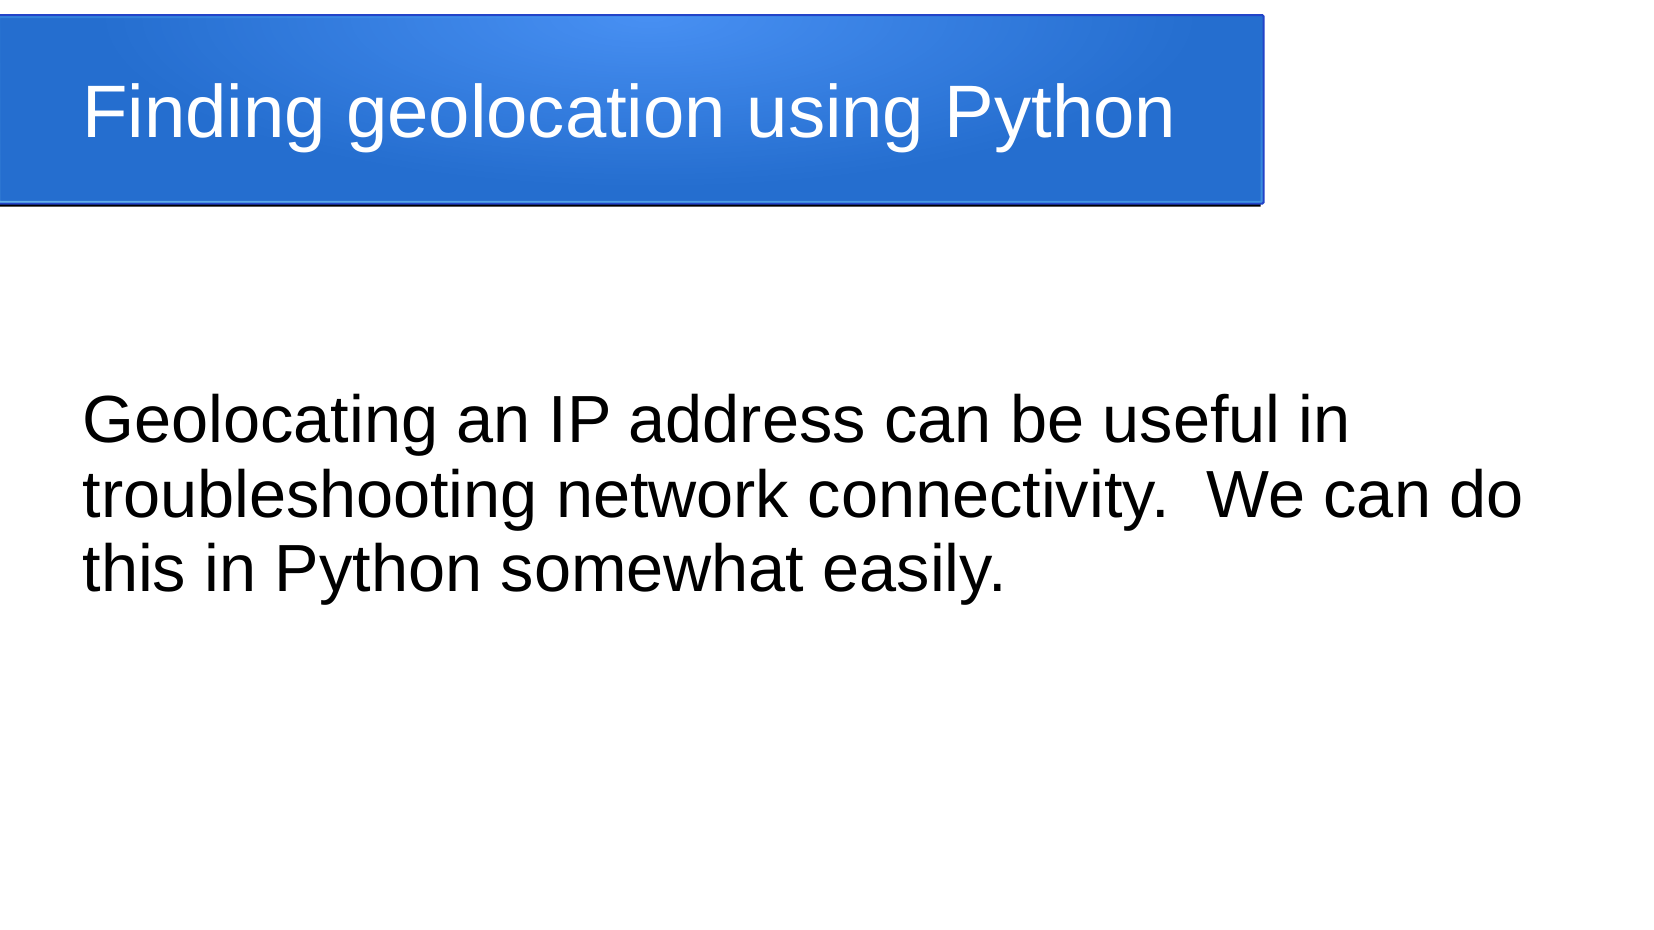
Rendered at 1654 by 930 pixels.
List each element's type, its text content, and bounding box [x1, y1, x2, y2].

title Finding geolocation using Python [82, 35, 1234, 189]
subtitle Geolocating an IP address can be useful in troubleshooting network connectivity. We can do this in Python somewhat easily. [82, 224, 1571, 764]
